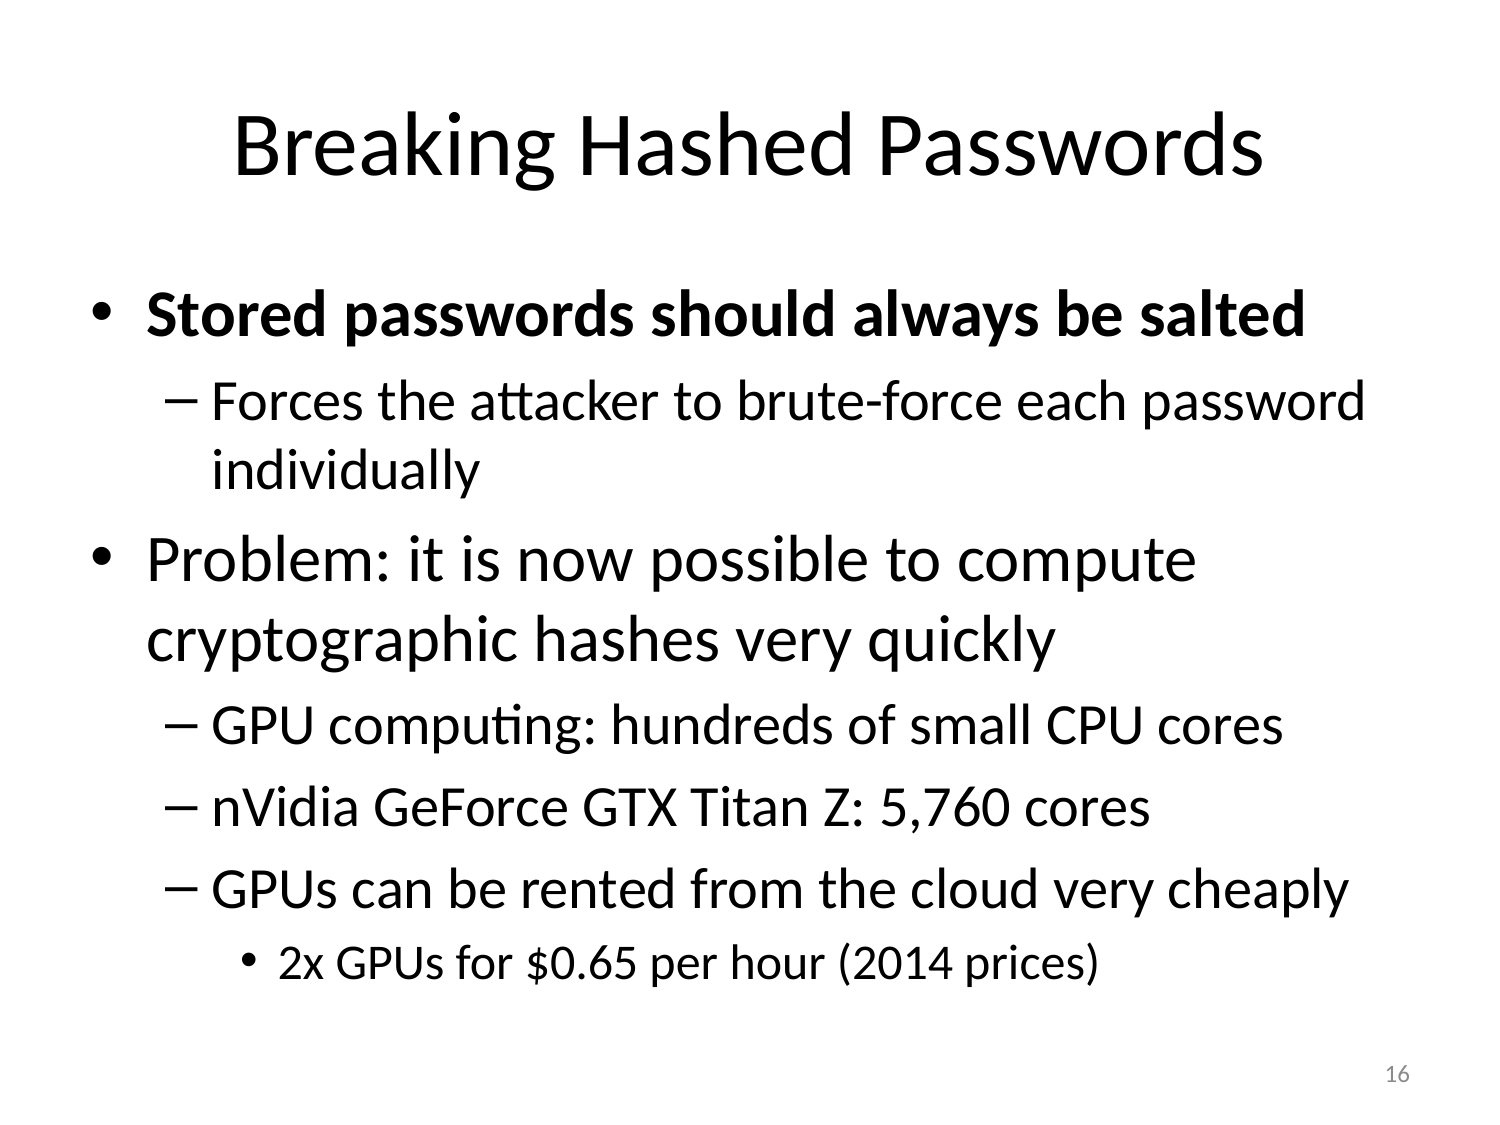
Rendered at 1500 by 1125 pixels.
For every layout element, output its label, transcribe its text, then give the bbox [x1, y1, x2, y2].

list Stored passwords should always be salted Forces the attacker to brute-force each password individually Problem: it is now possible to compute cryptographic hashes very quickly GPU computing: hundreds of small CPU cores nVidia GeForce GTX Titan Z: 5,760 cores GPUs can be rented from the cloud very cheaply 2x GPUs for $0.65 per hour (2014 prices) [75, 262, 1425, 1095]
title Breaking Hashed Passwords [75, 45, 1425, 233]
slide_number <number> [1074, 1042, 1425, 1103]
